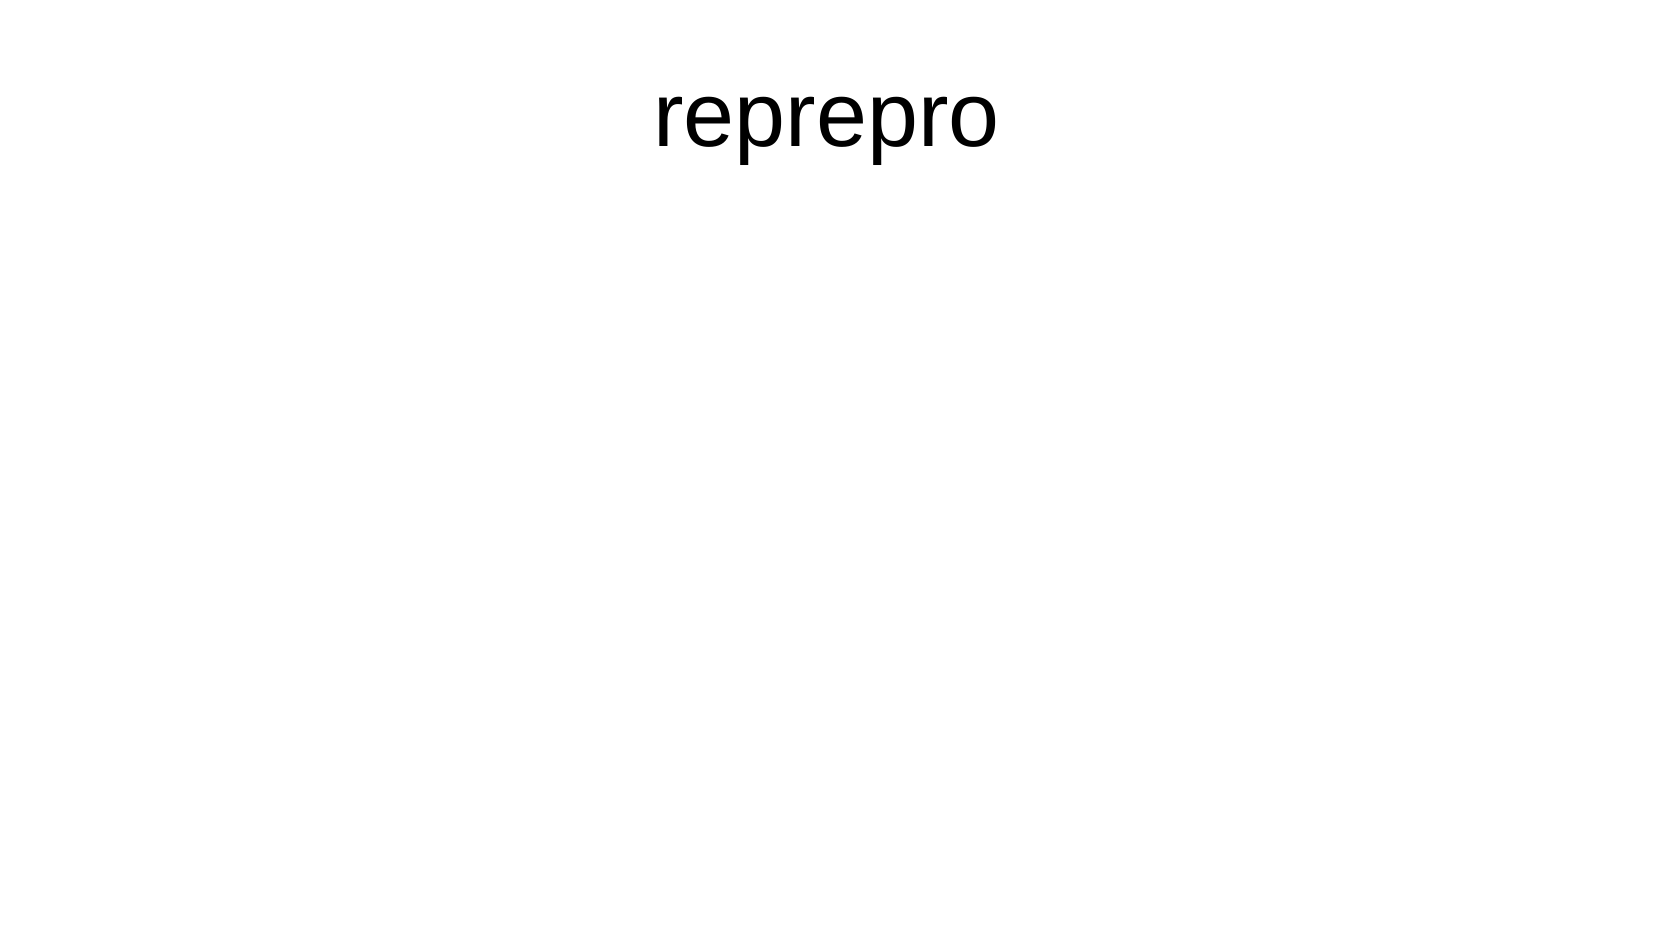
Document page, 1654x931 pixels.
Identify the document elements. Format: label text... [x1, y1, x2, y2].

title reprepro [82, 37, 1571, 193]
